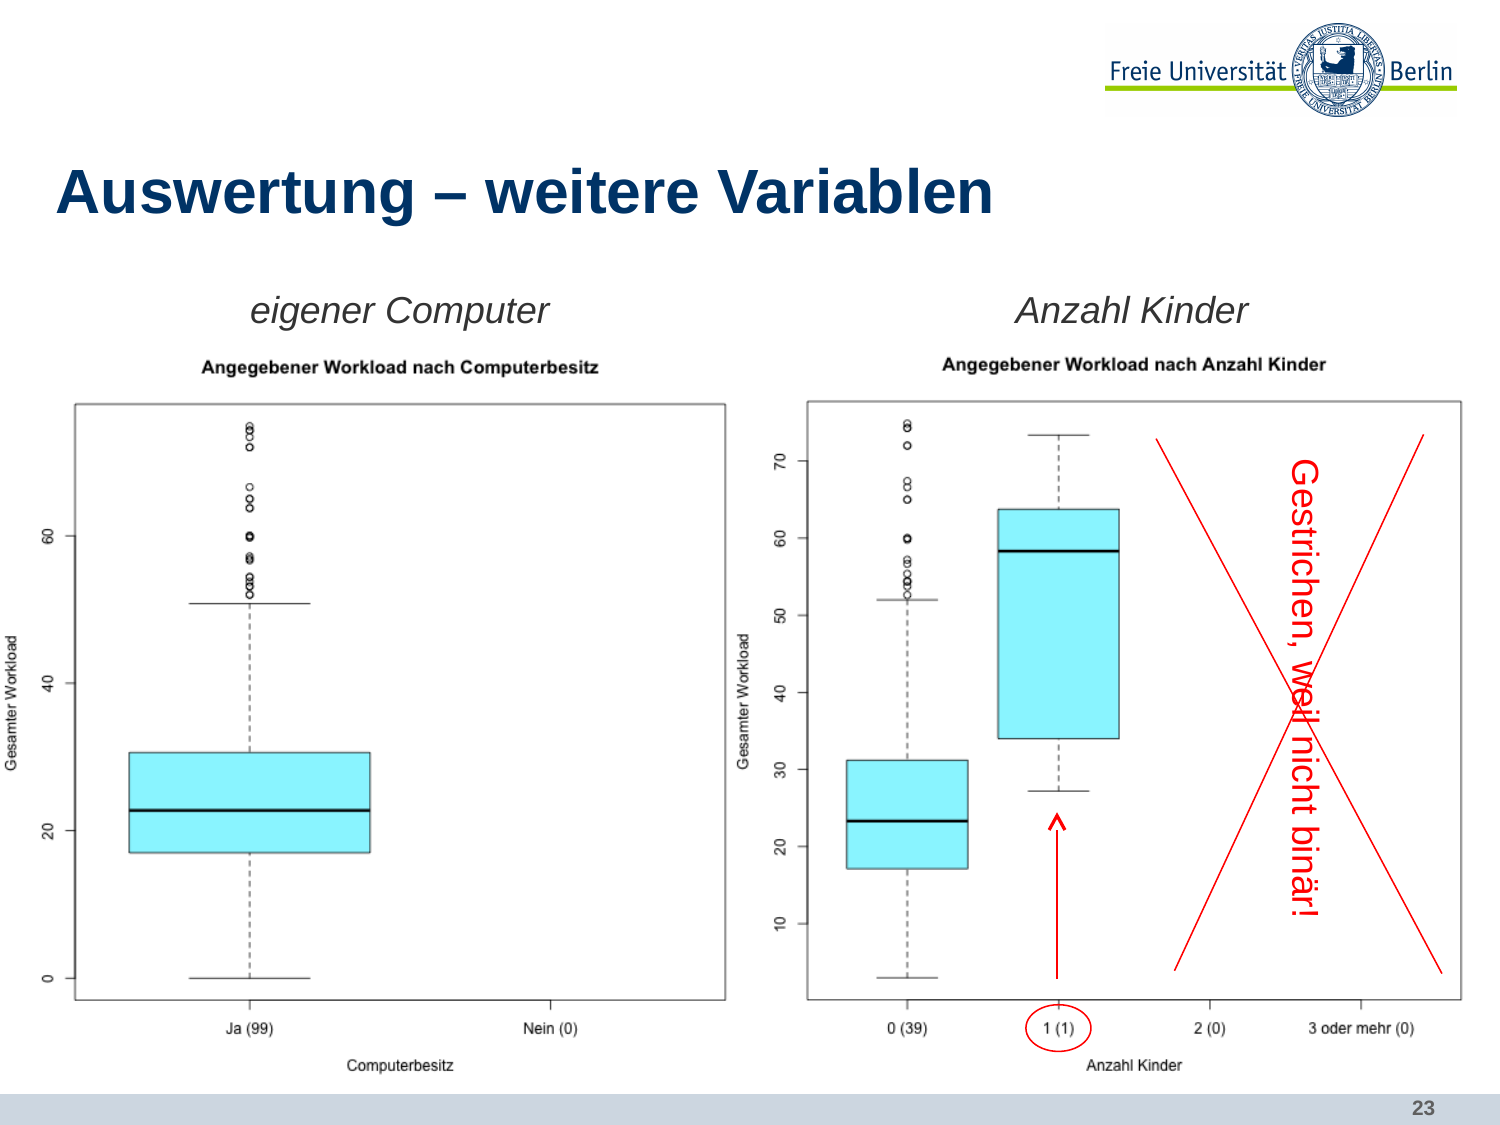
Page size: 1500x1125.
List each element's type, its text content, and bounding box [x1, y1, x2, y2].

title Auswertung – weitere Variablen [41, 155, 1459, 226]
text_box eigener Computer [73, 278, 726, 339]
picture [0, 326, 1500, 1094]
text_box Anzahl Kinder [807, 278, 1457, 339]
picture [1105, 23, 1457, 117]
text_box Gestrichen, weil nicht binär! [1277, 444, 1338, 971]
